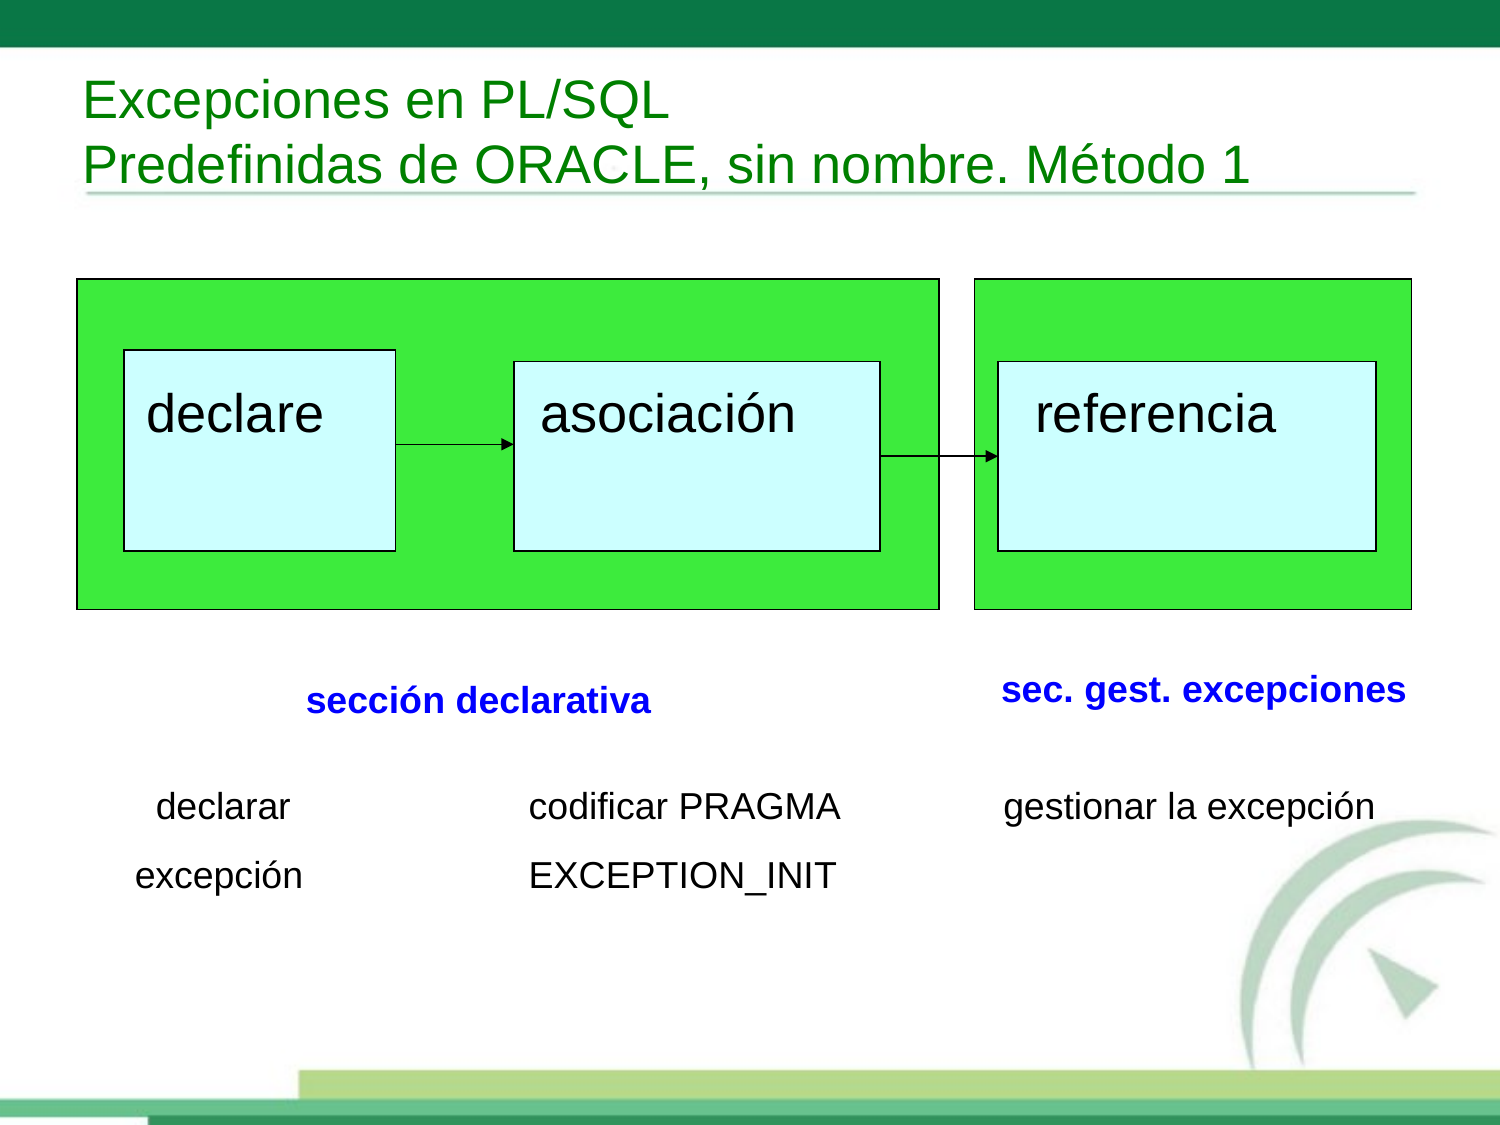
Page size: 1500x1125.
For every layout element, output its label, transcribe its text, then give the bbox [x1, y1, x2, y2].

list declare asociación referencia [75, 208, 1426, 1006]
text_box sec. gest. excepciones [986, 656, 1447, 718]
picture [0, 0, 1500, 1125]
text_box sección declarativa [88, 668, 940, 730]
text_box declarar codificar PRAGMA gestionar la excepción excepción EXCEPTION_INIT [88, 774, 1424, 904]
title Excepciones en PL/SQL Predefinidas de ORACLE, sin nombre. Método 1 [67, 56, 1418, 202]
